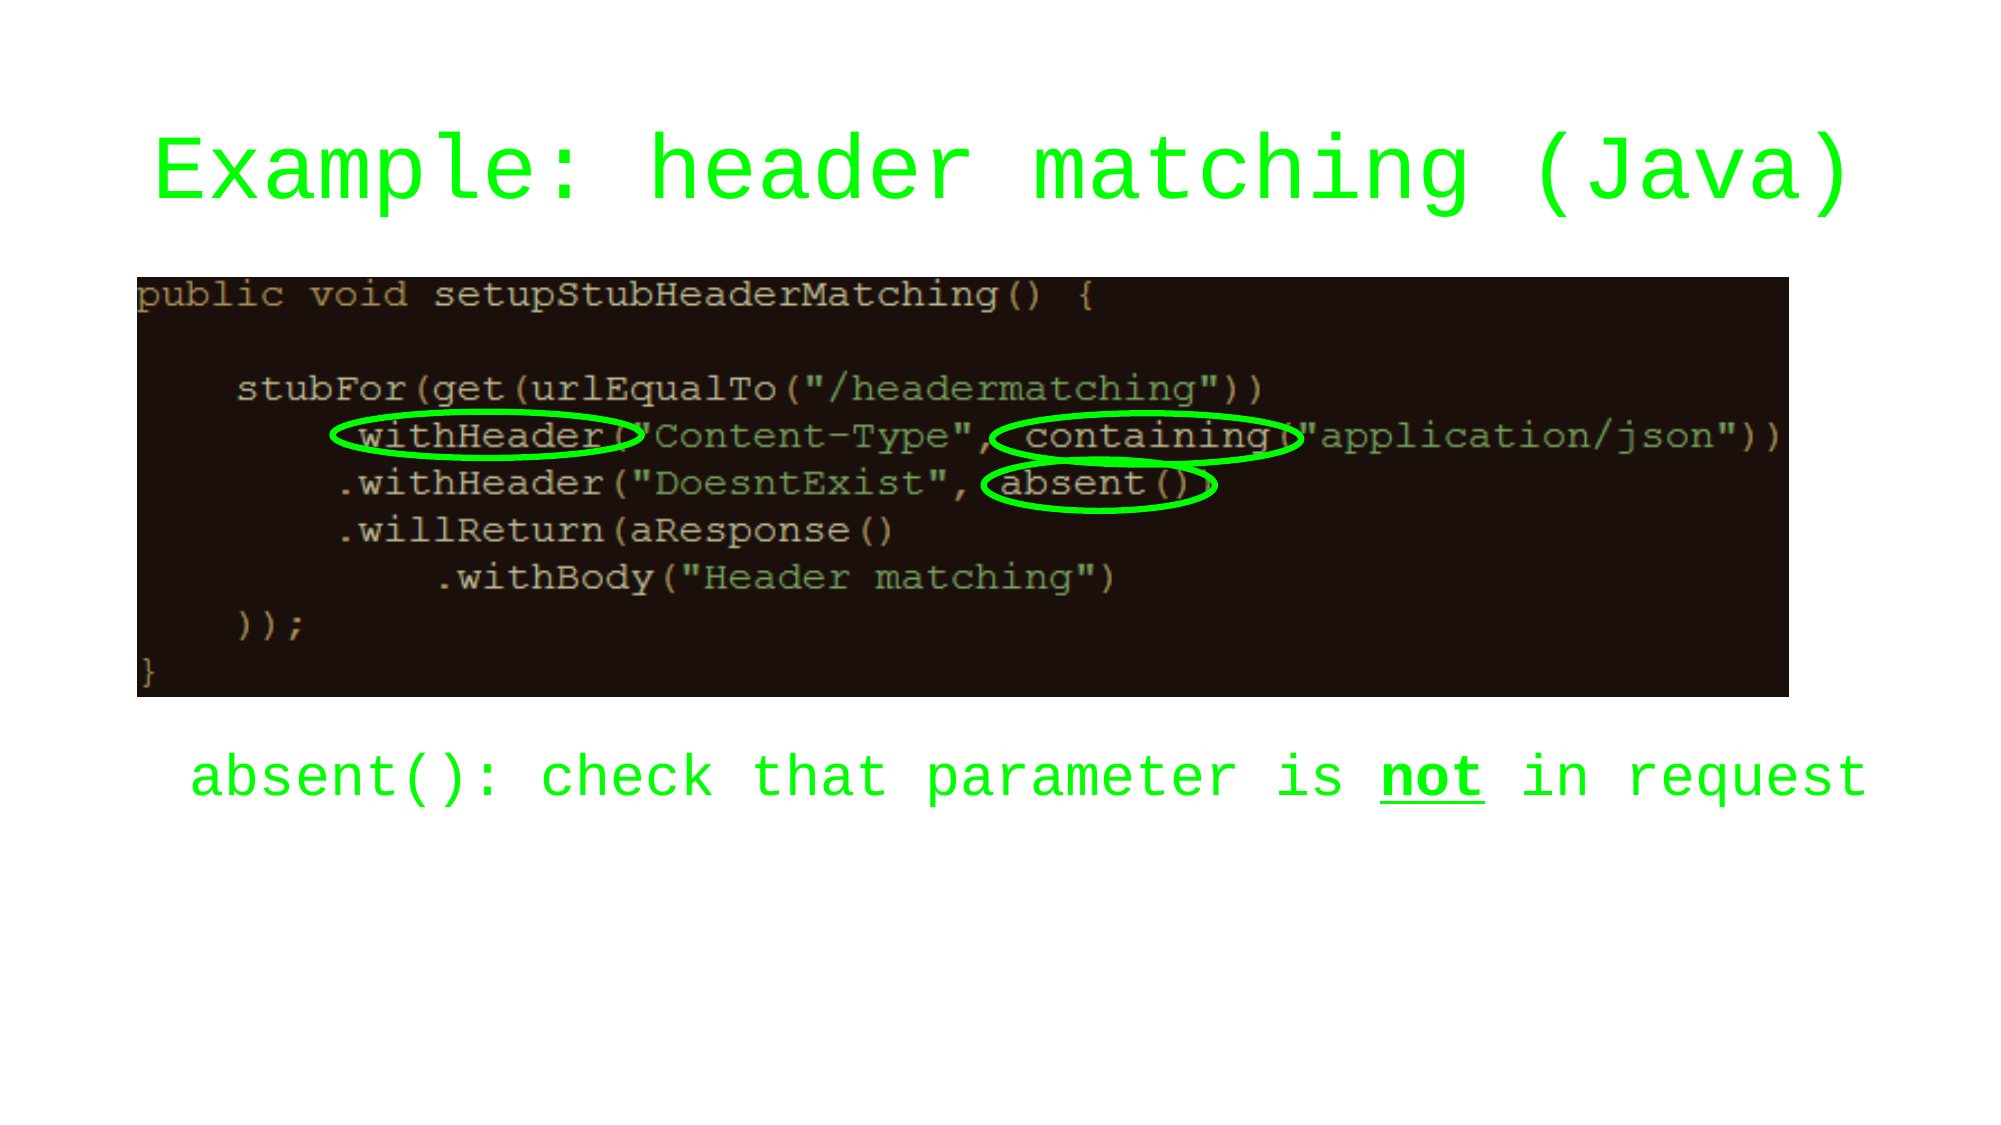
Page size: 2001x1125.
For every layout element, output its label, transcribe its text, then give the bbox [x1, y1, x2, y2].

picture [137, 277, 1789, 697]
list absent(): check that parameter is not in request [137, 299, 1966, 1014]
title Example: header matching (Java) [137, 59, 1925, 278]
